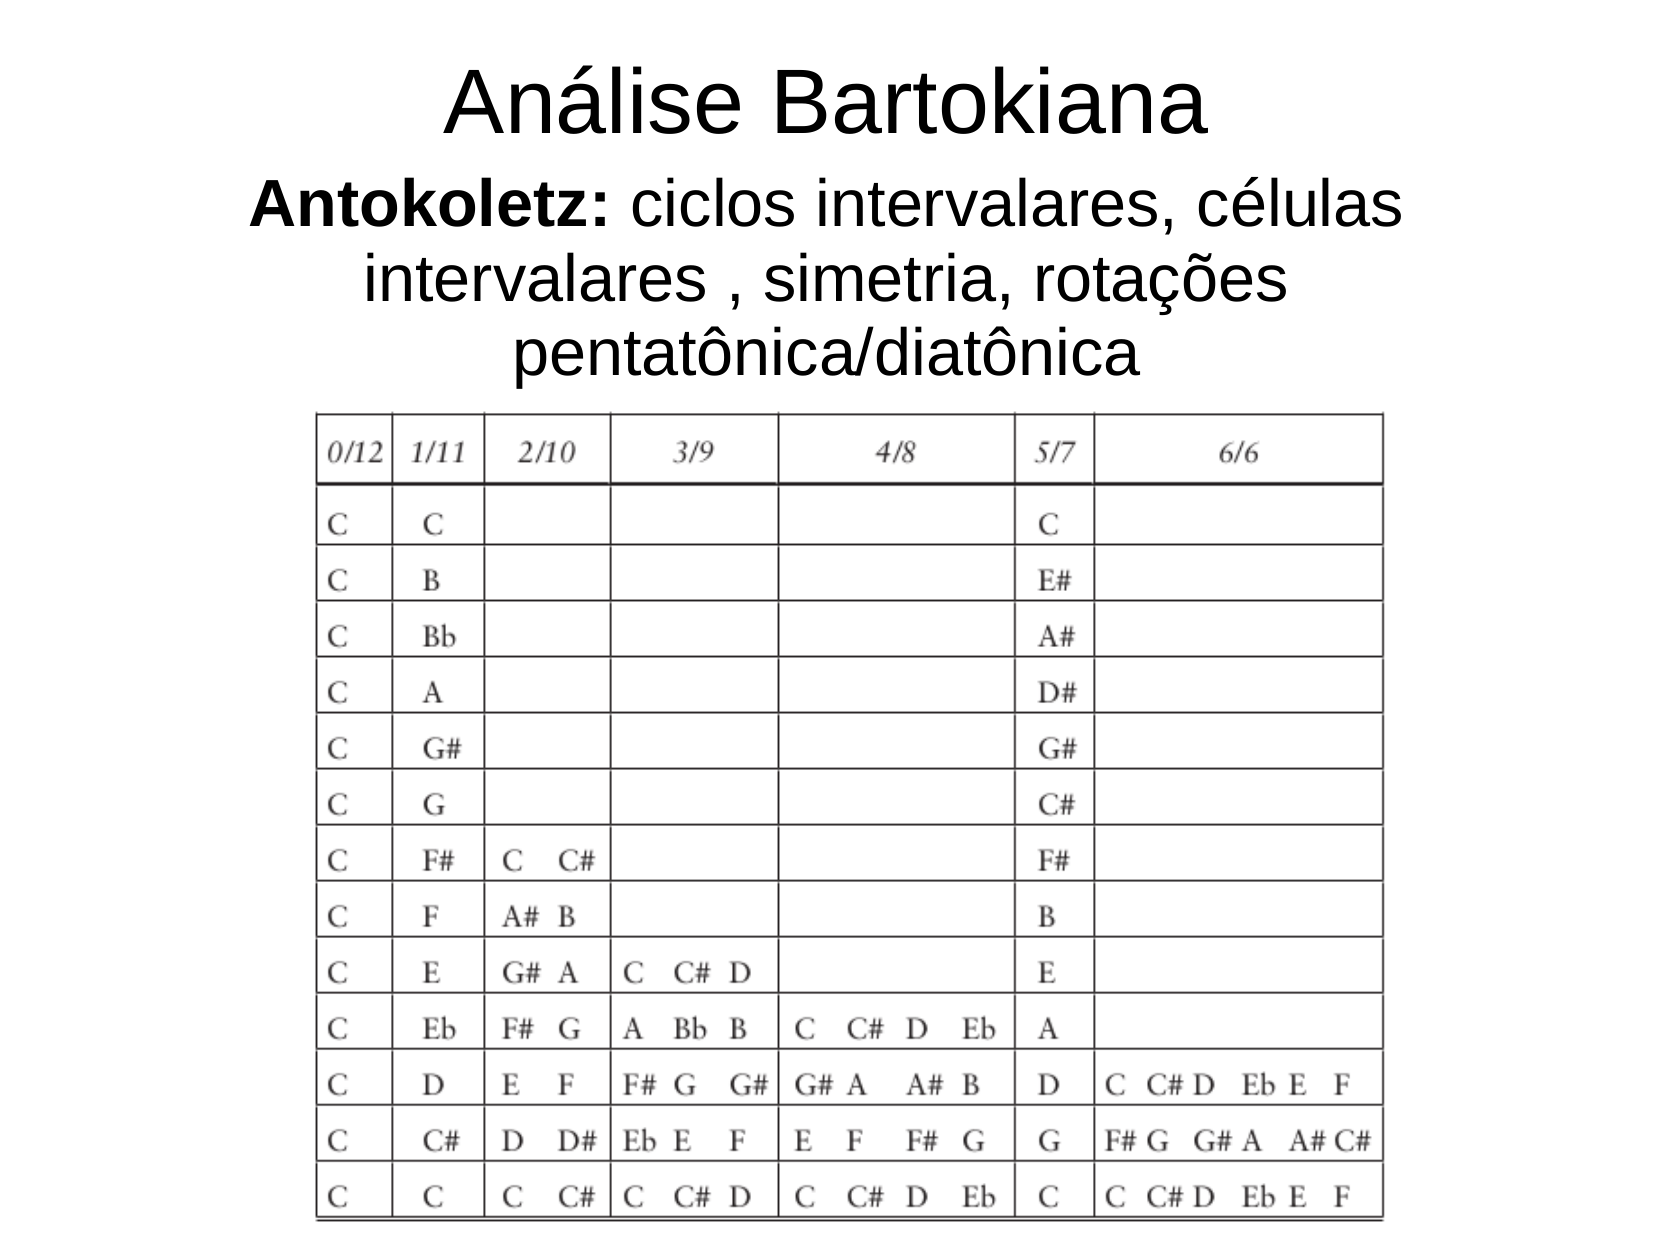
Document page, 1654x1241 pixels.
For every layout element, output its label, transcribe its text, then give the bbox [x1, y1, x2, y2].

subtitle Antokoletz: ciclos intervalares, células intervalares , simetria, rotações pentatônica/diatônica [82, 91, 1571, 1063]
picture [307, 403, 1397, 1229]
title Análise Bartokiana [82, 49, 1571, 91]
